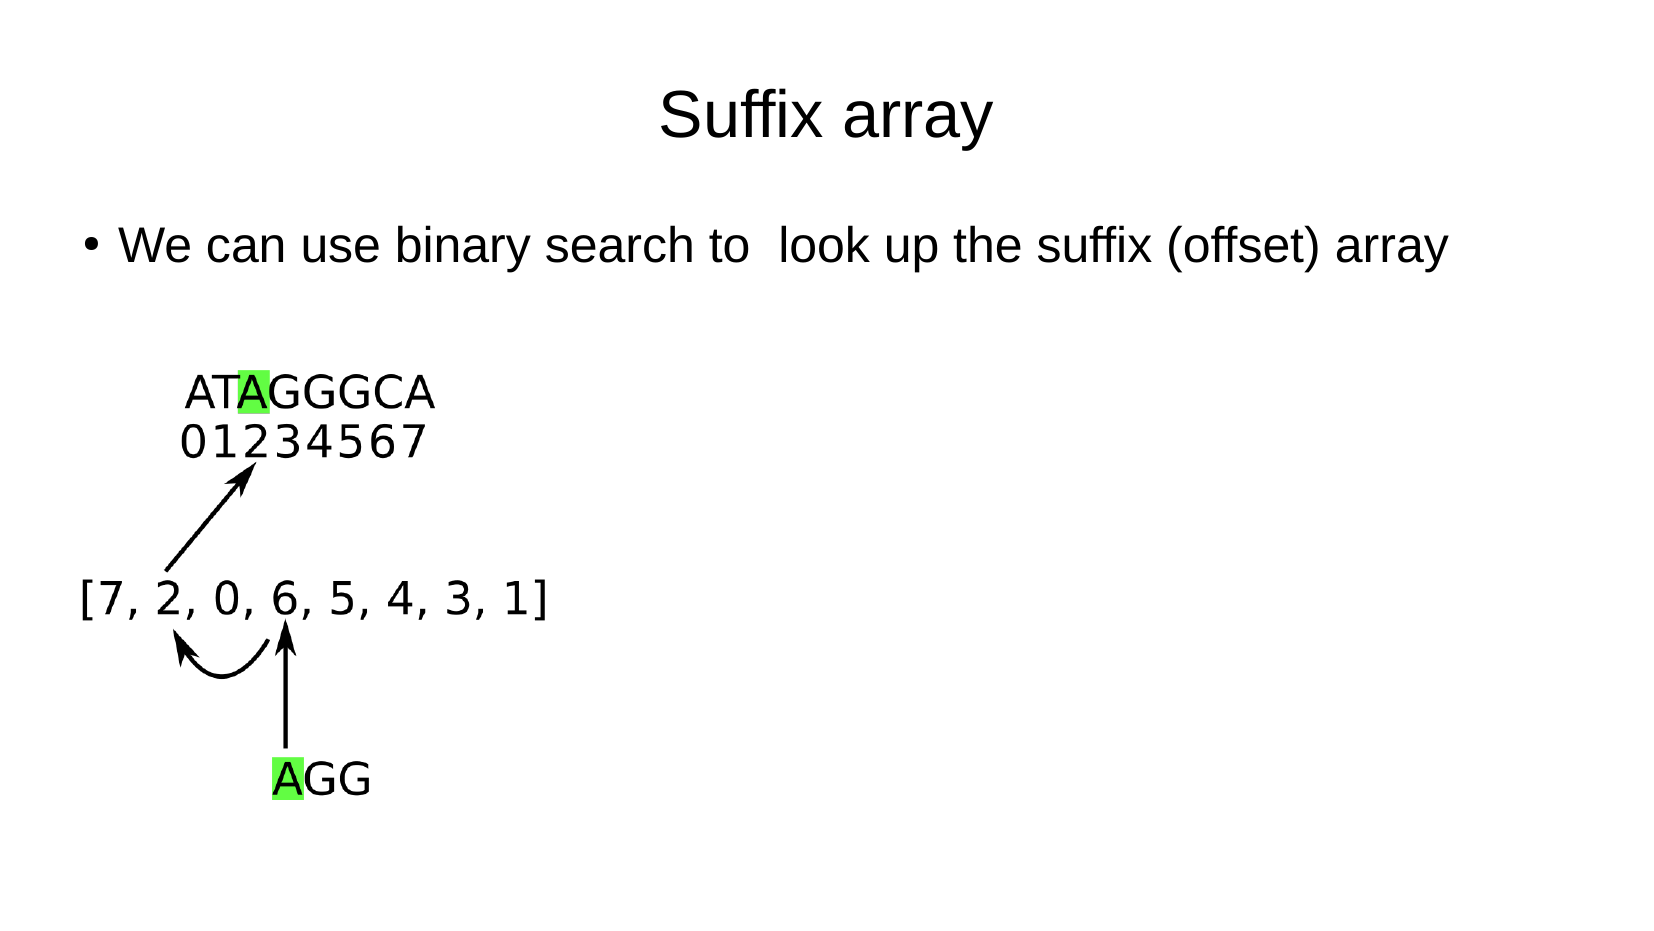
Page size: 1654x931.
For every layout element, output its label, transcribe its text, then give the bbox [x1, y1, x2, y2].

subtitle We can use binary search to look up the suffix (offset) array [82, 217, 1571, 758]
picture [55, 319, 605, 800]
title Suffix array [82, 37, 1571, 193]
